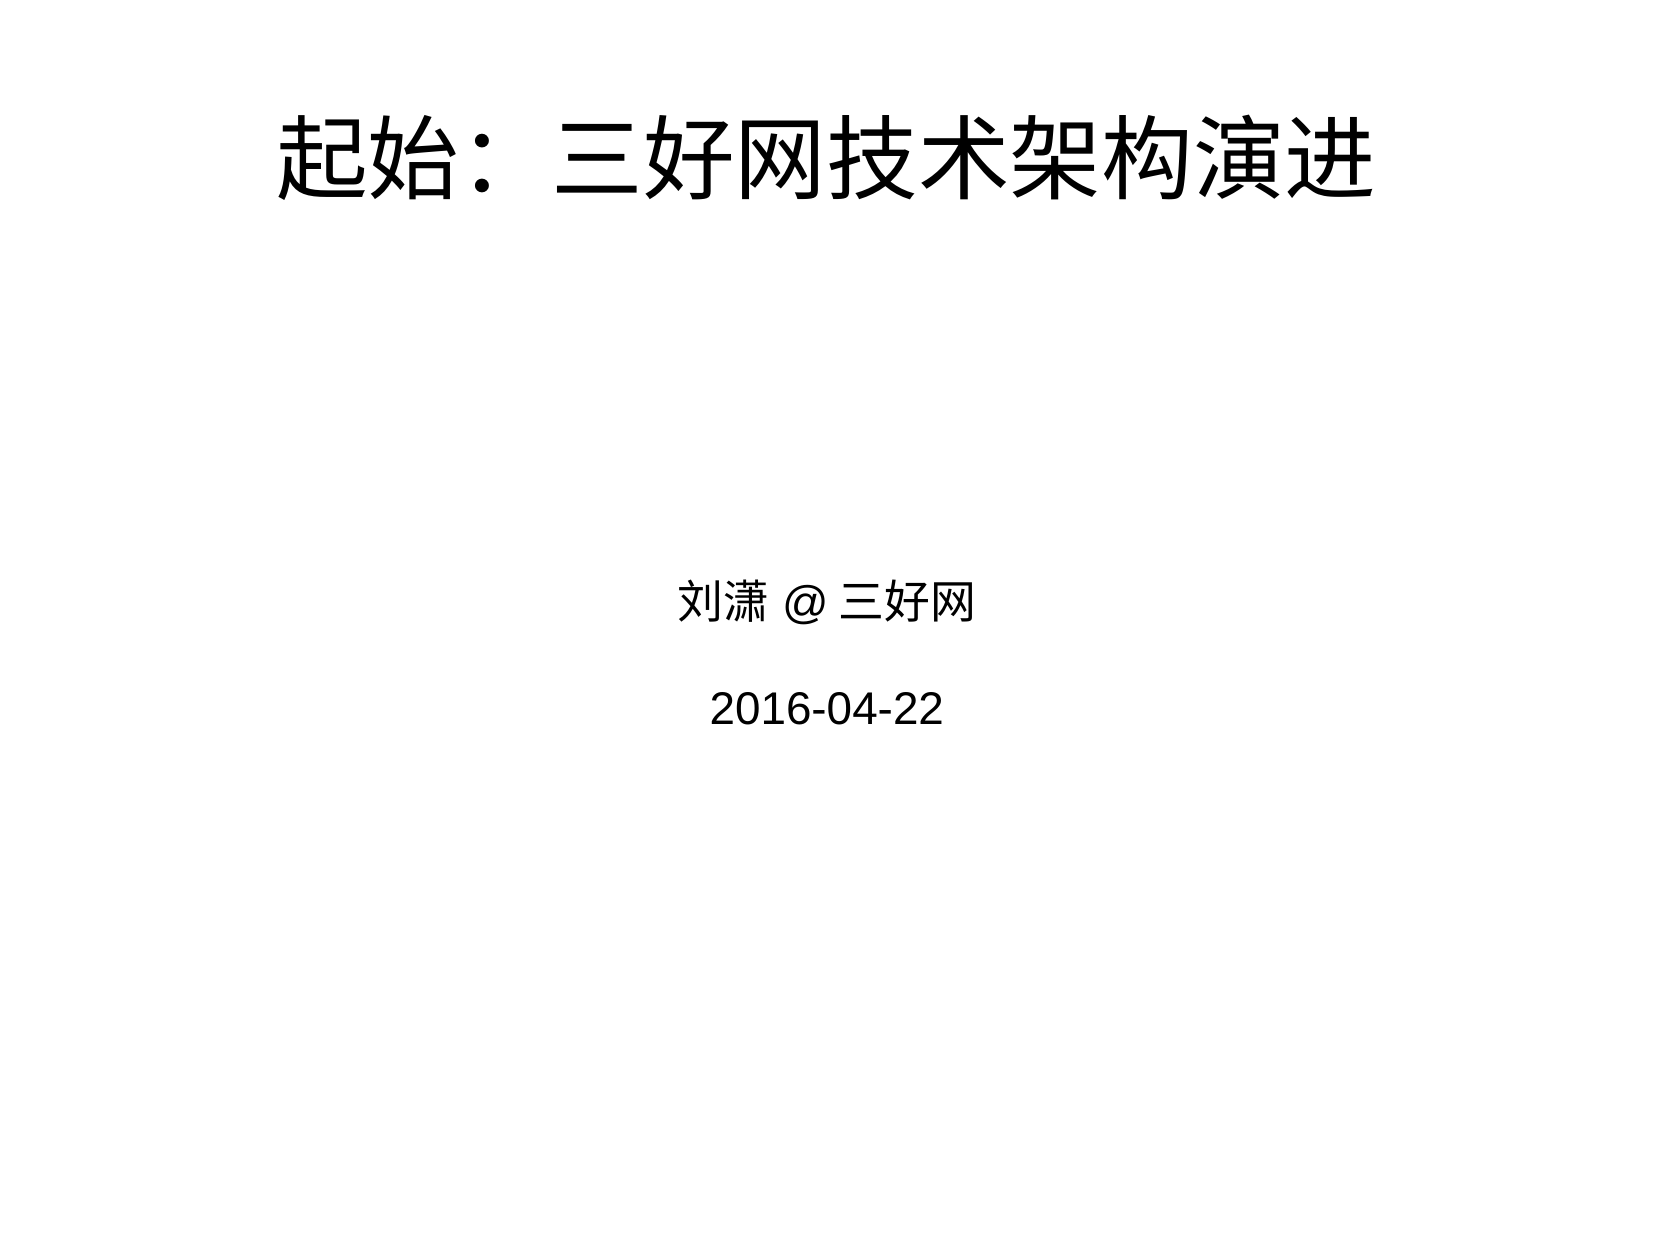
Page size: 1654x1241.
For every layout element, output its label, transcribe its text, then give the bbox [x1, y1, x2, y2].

subtitle 刘潇@三好网 2016-04-22 [82, 290, 1571, 1010]
title 起始：三好网技术架构演进 [82, 49, 1571, 257]
